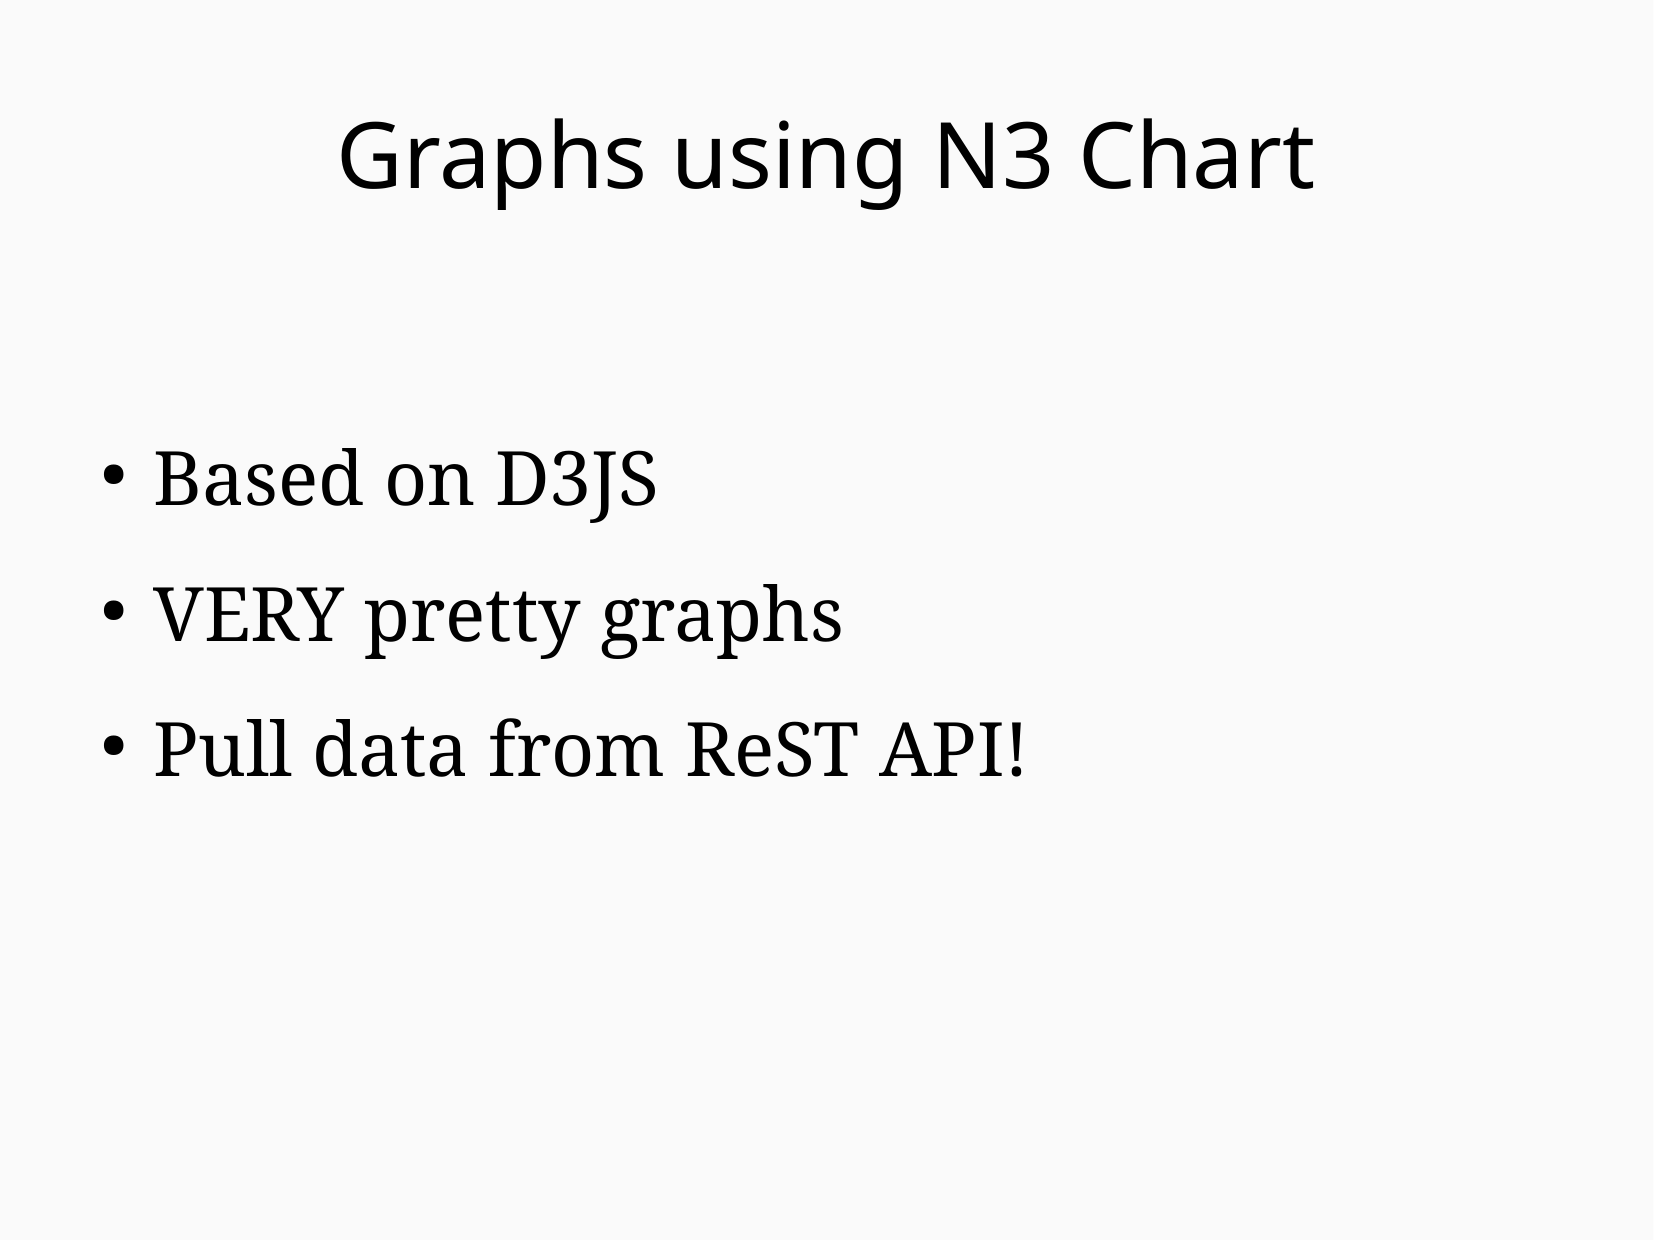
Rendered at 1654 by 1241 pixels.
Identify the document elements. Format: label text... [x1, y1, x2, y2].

title Graphs using N3 Chart [82, 49, 1571, 257]
list Based on D3JS VERY pretty graphs Pull data from ReST API! [82, 290, 1571, 1010]
